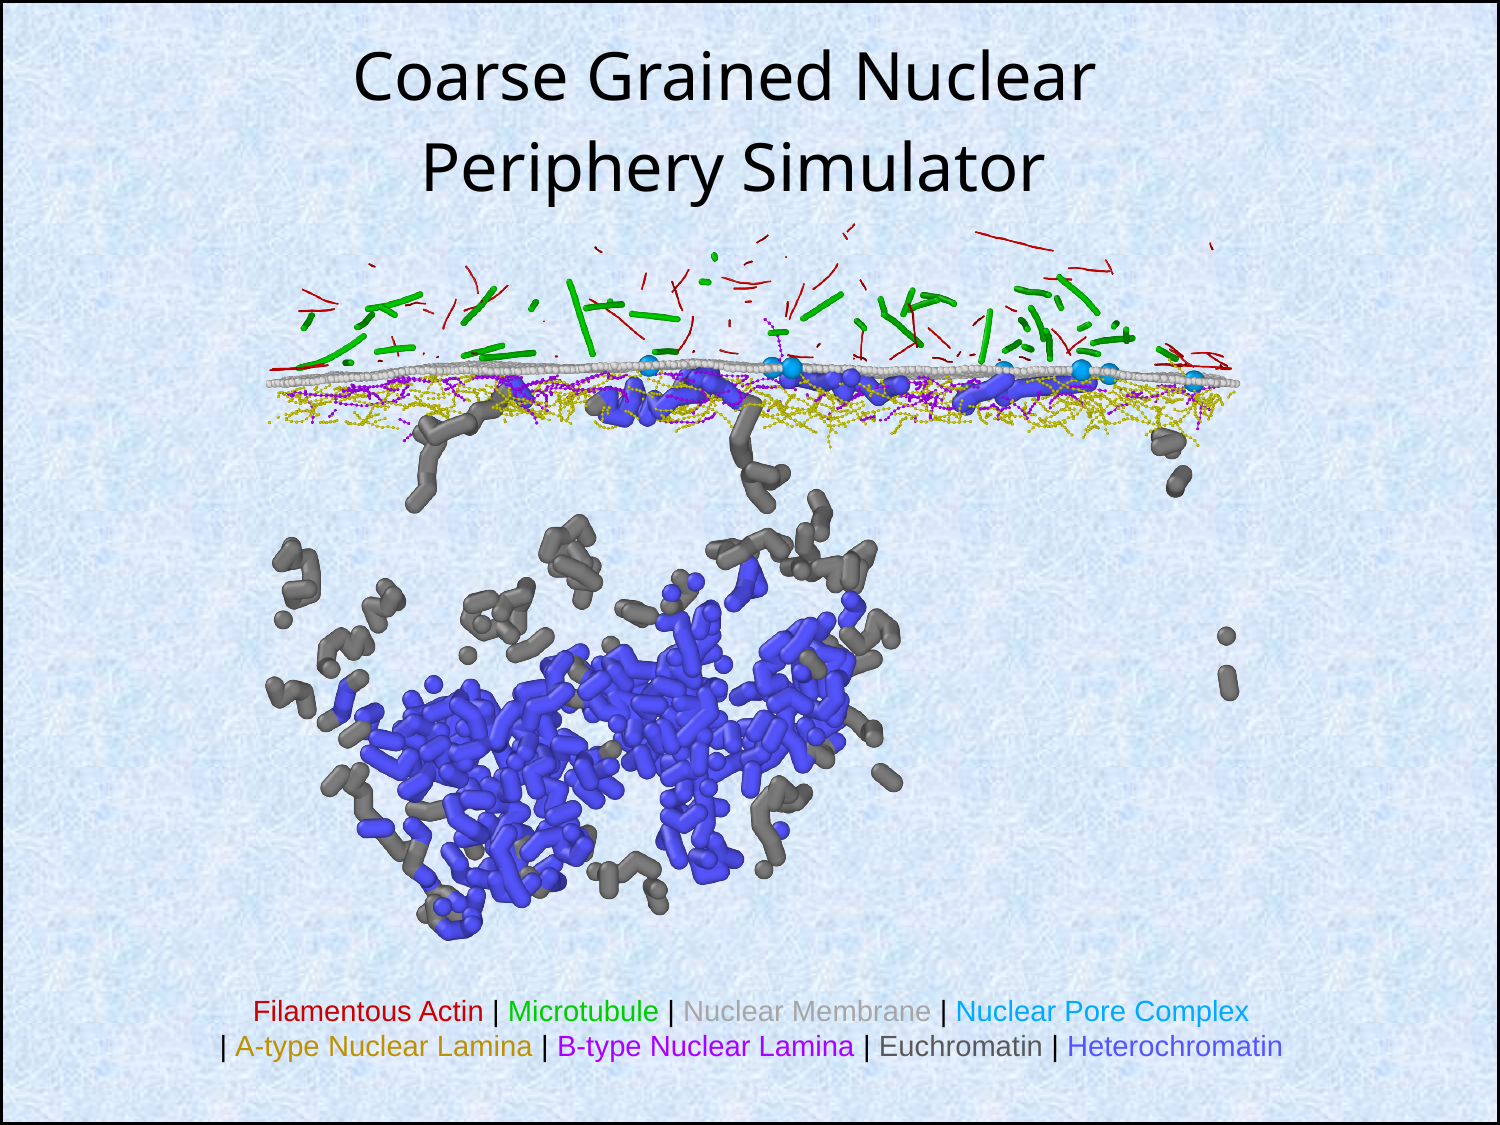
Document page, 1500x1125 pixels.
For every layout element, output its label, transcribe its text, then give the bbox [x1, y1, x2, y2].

picture [3, 3, 1497, 1122]
text_box Filamentous Actin | Microtubule | Nuclear Membrane | Nuclear Pore Complex | A-type Nuclear Lamina | B-type Nuclear Lamina | Euchromatin | Heterochromatin [81, 985, 1422, 1071]
text_box Coarse Grained Nuclear Periphery Simulator [337, 22, 1163, 218]
